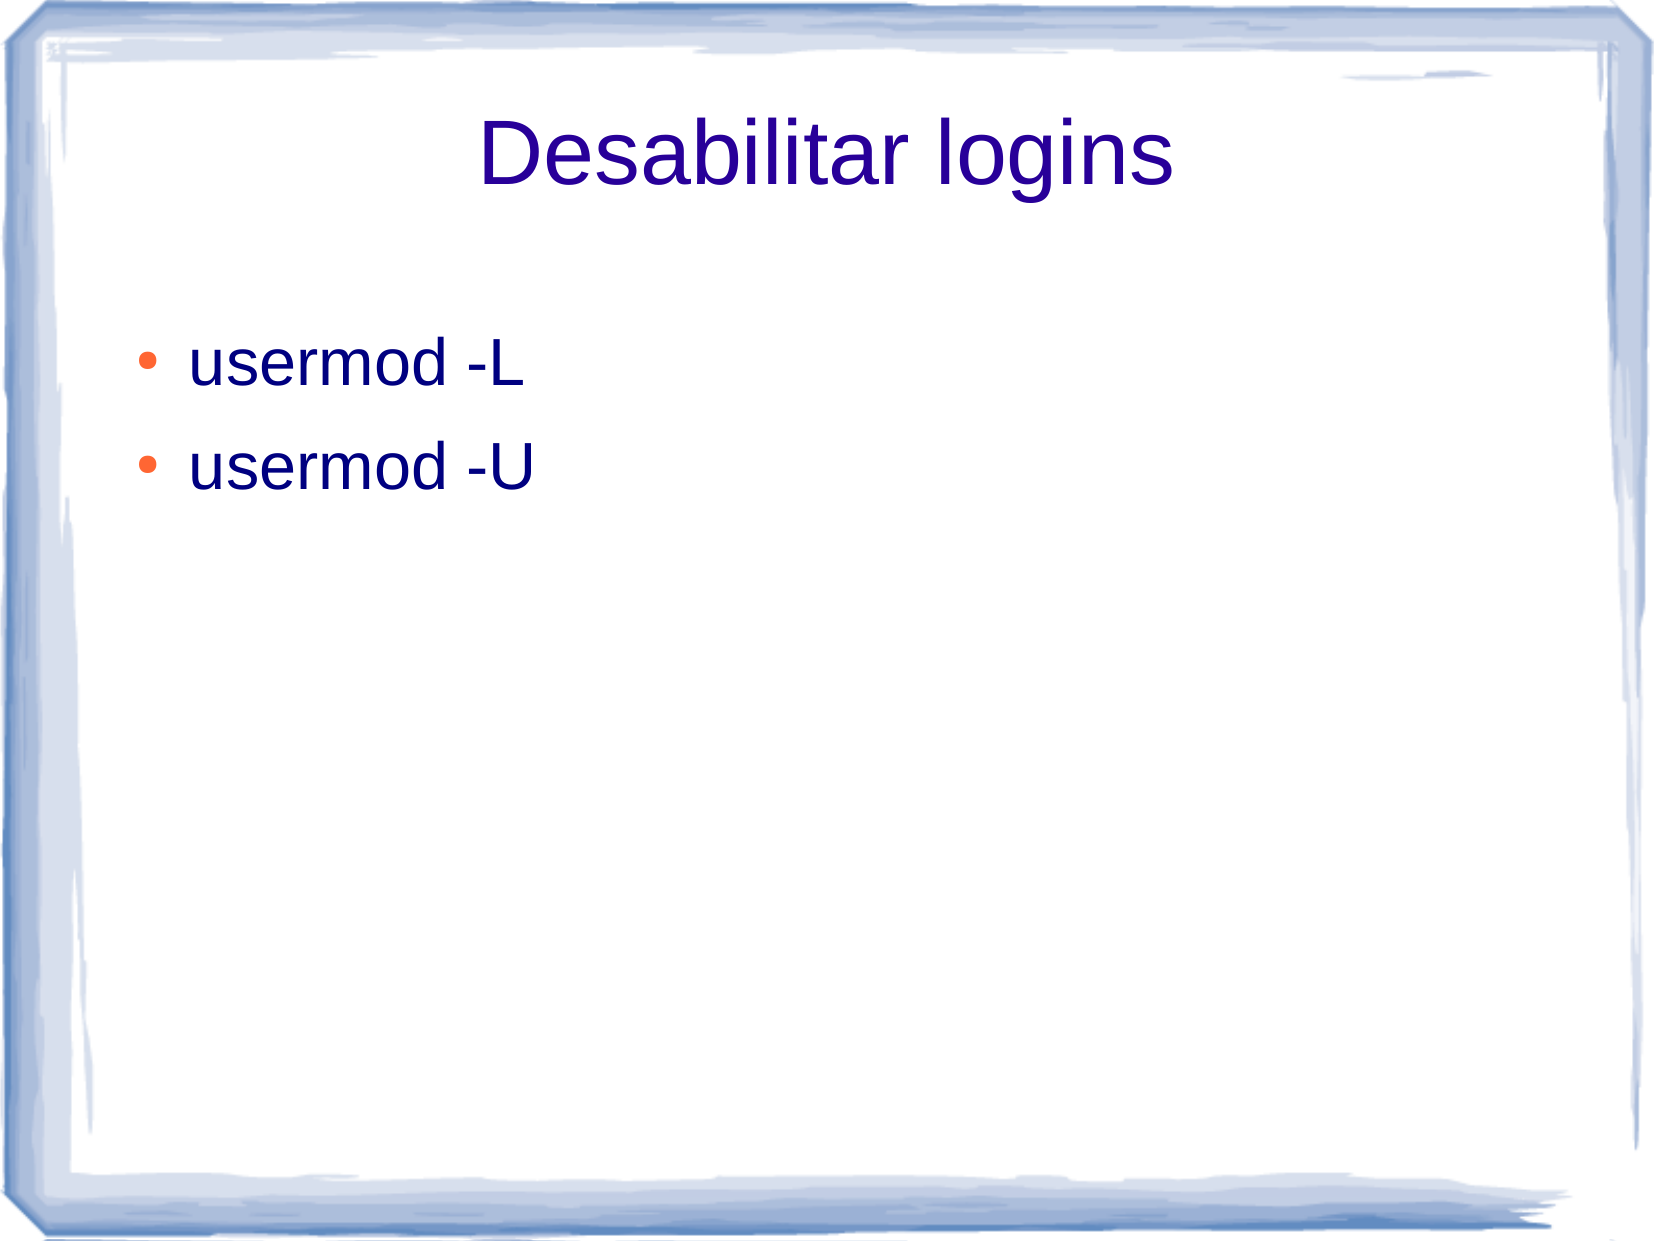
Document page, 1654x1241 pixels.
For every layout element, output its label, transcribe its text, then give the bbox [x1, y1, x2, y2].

list usermod -L usermod -U [118, 324, 1571, 1045]
title Desabilitar logins [82, 49, 1571, 257]
picture [0, 0, 1654, 1241]
